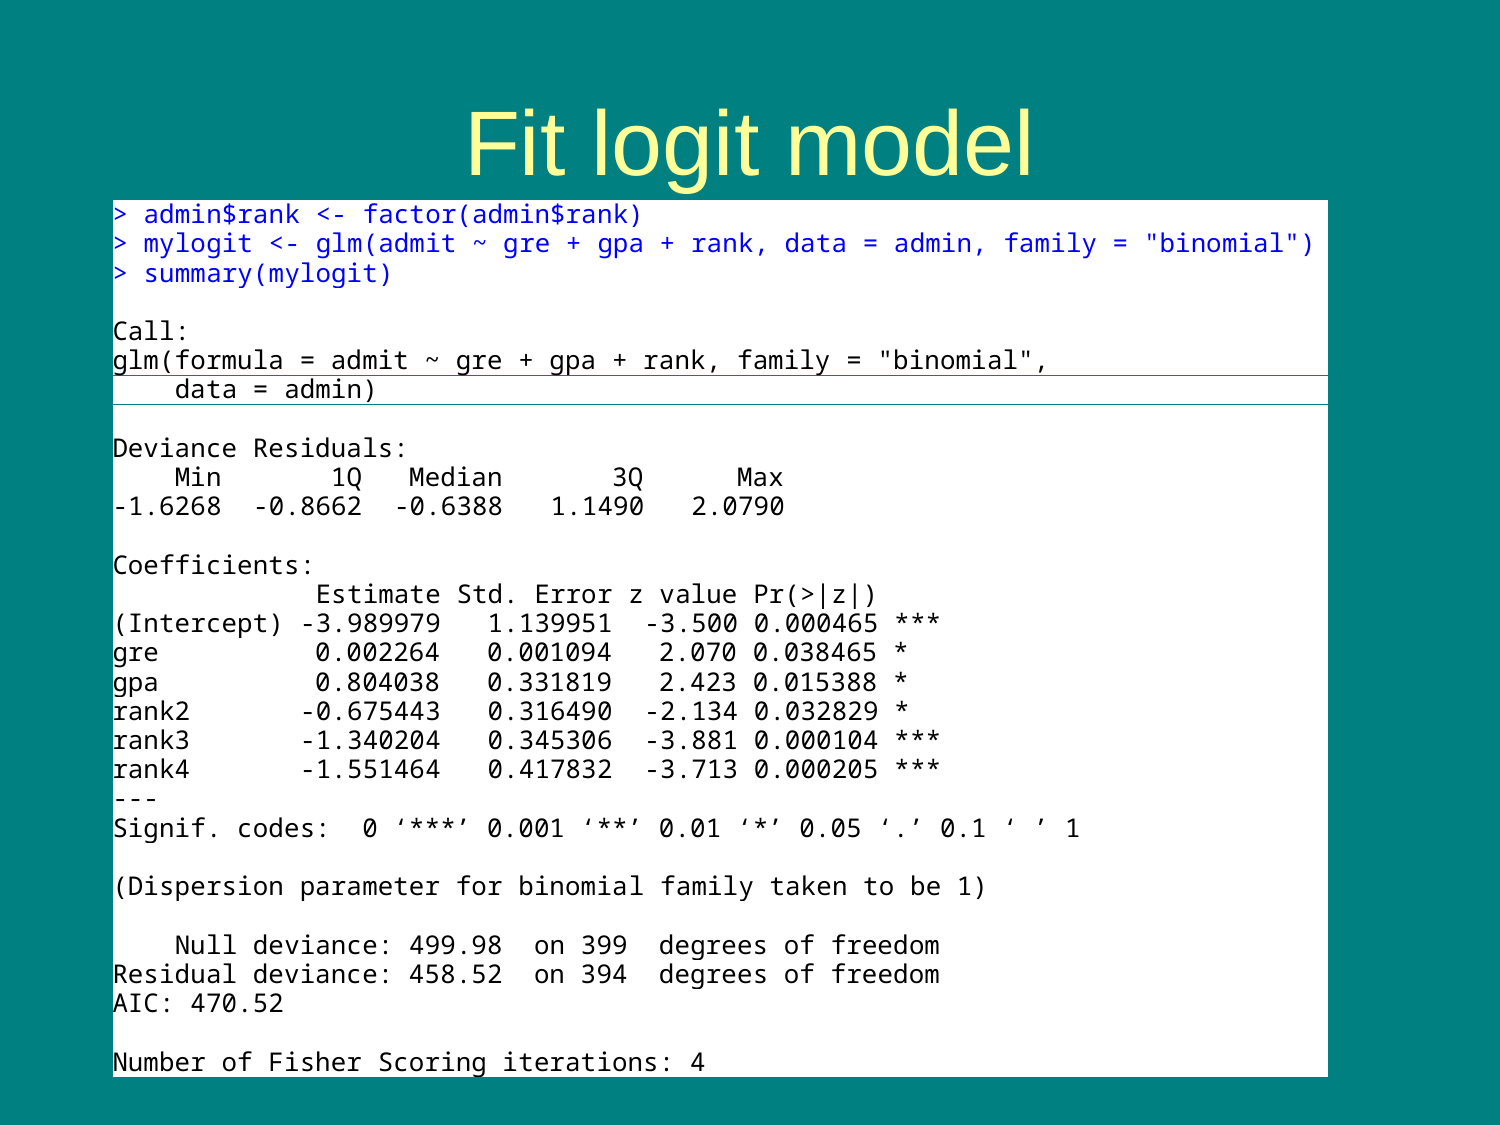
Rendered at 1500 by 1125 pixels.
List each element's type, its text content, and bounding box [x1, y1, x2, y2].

title Fit logit model [75, 45, 1425, 233]
picture [112, 200, 1330, 1077]
